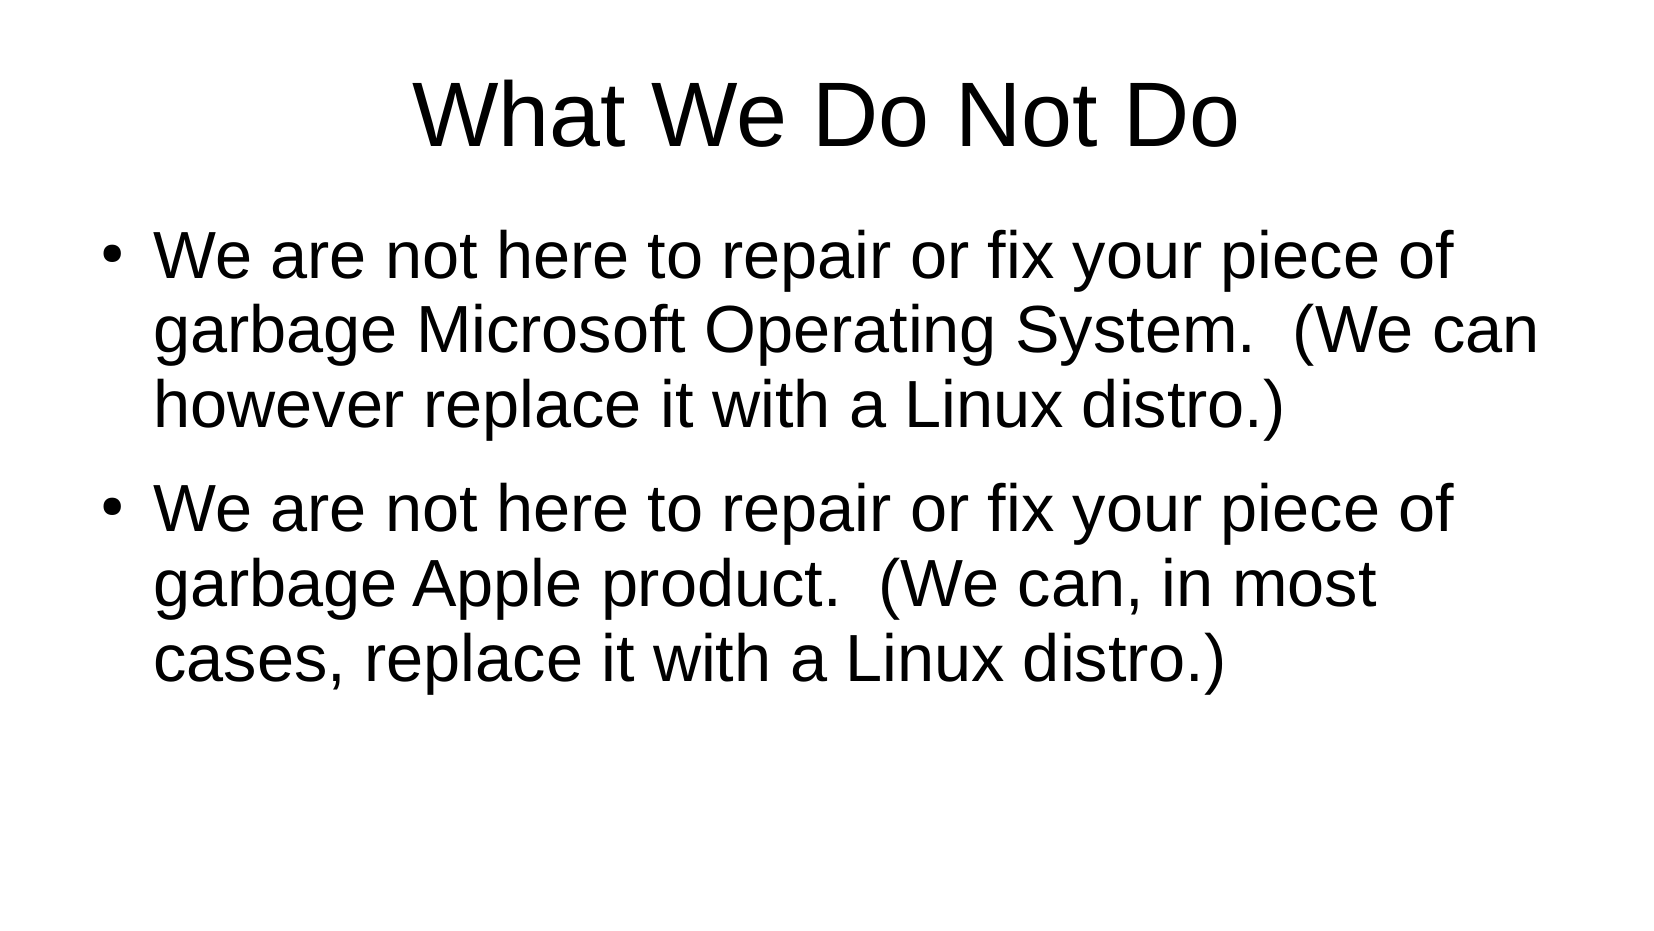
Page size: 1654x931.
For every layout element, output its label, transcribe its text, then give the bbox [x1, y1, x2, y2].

title What We Do Not Do [82, 37, 1571, 193]
list We are not here to repair or fix your piece of garbage Microsoft Operating System. (We can however replace it with a Linux distro.) We are not here to repair or fix your piece of garbage Apple product. (We can, in most cases, replace it with a Linux distro.) [82, 217, 1571, 758]
